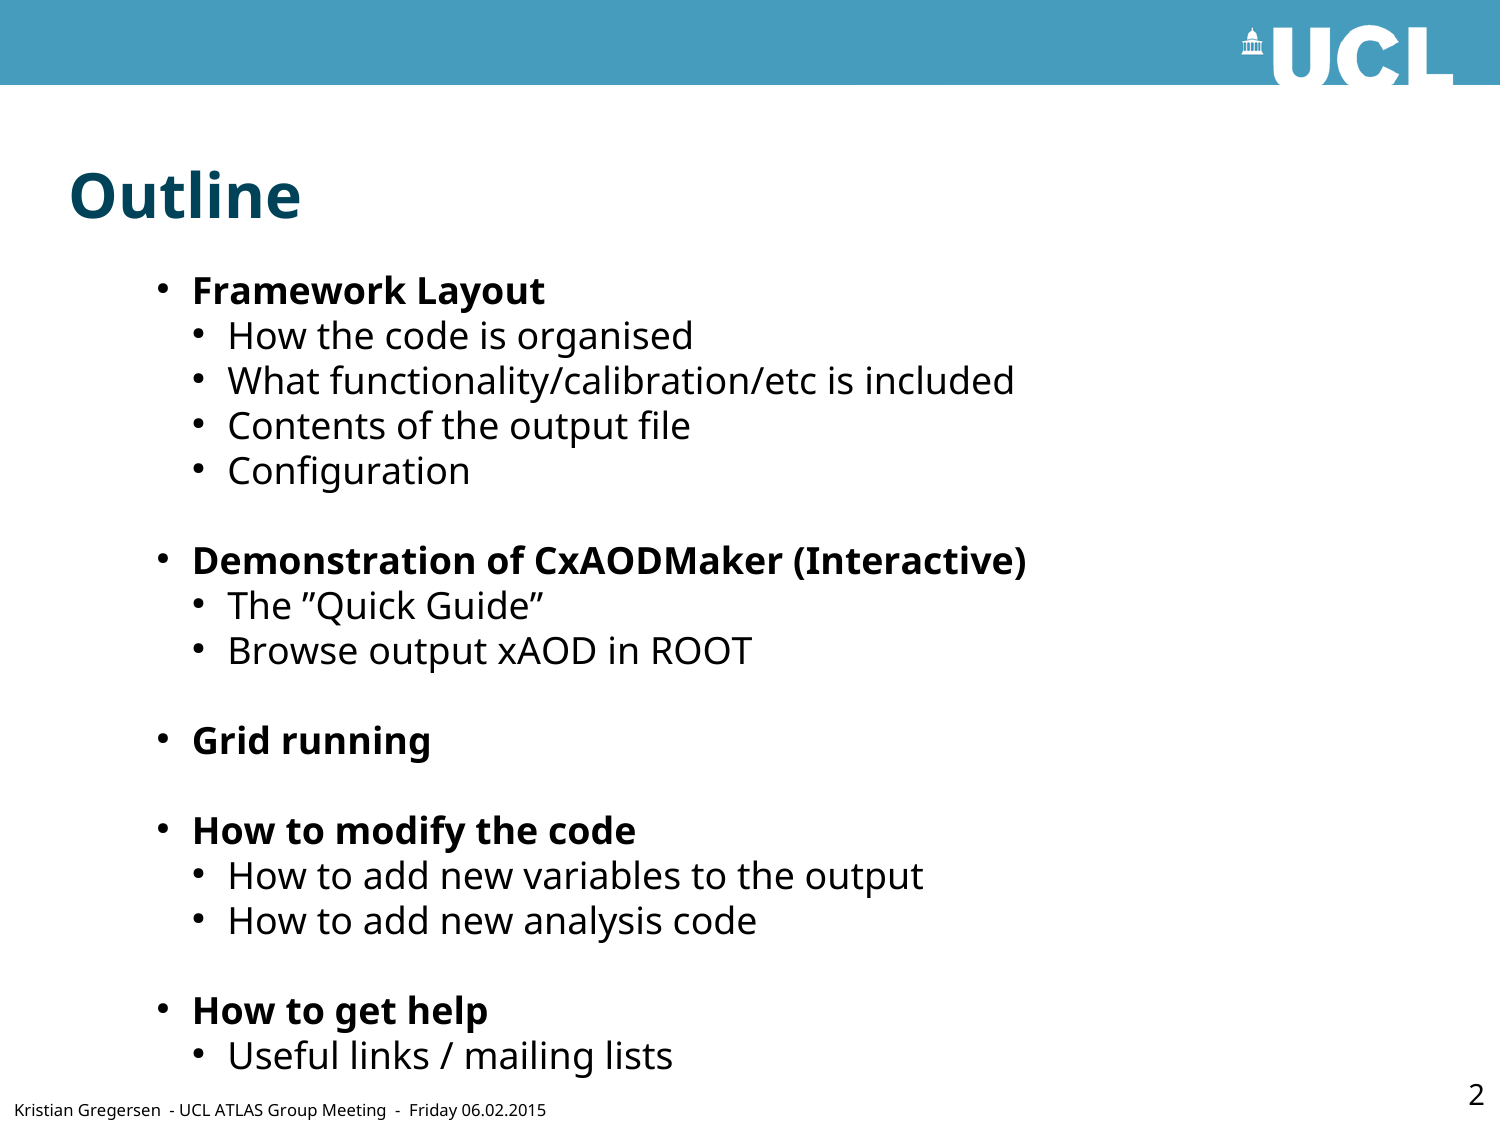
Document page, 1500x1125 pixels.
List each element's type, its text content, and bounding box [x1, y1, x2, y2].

text_box Framework Layout How the code is organised What functionality/calibration/etc is included Contents of the output file Configuration Demonstration of CxAODMaker (Interactive) The ”Quick Guide” Browse output xAOD in ROOT Grid running How to modify the code How to add new variables to the output How to add new analysis code How to get help Useful links / mailing lists [141, 259, 990, 1125]
picture [0, 0, 1500, 85]
title Outline [54, 148, 1447, 378]
